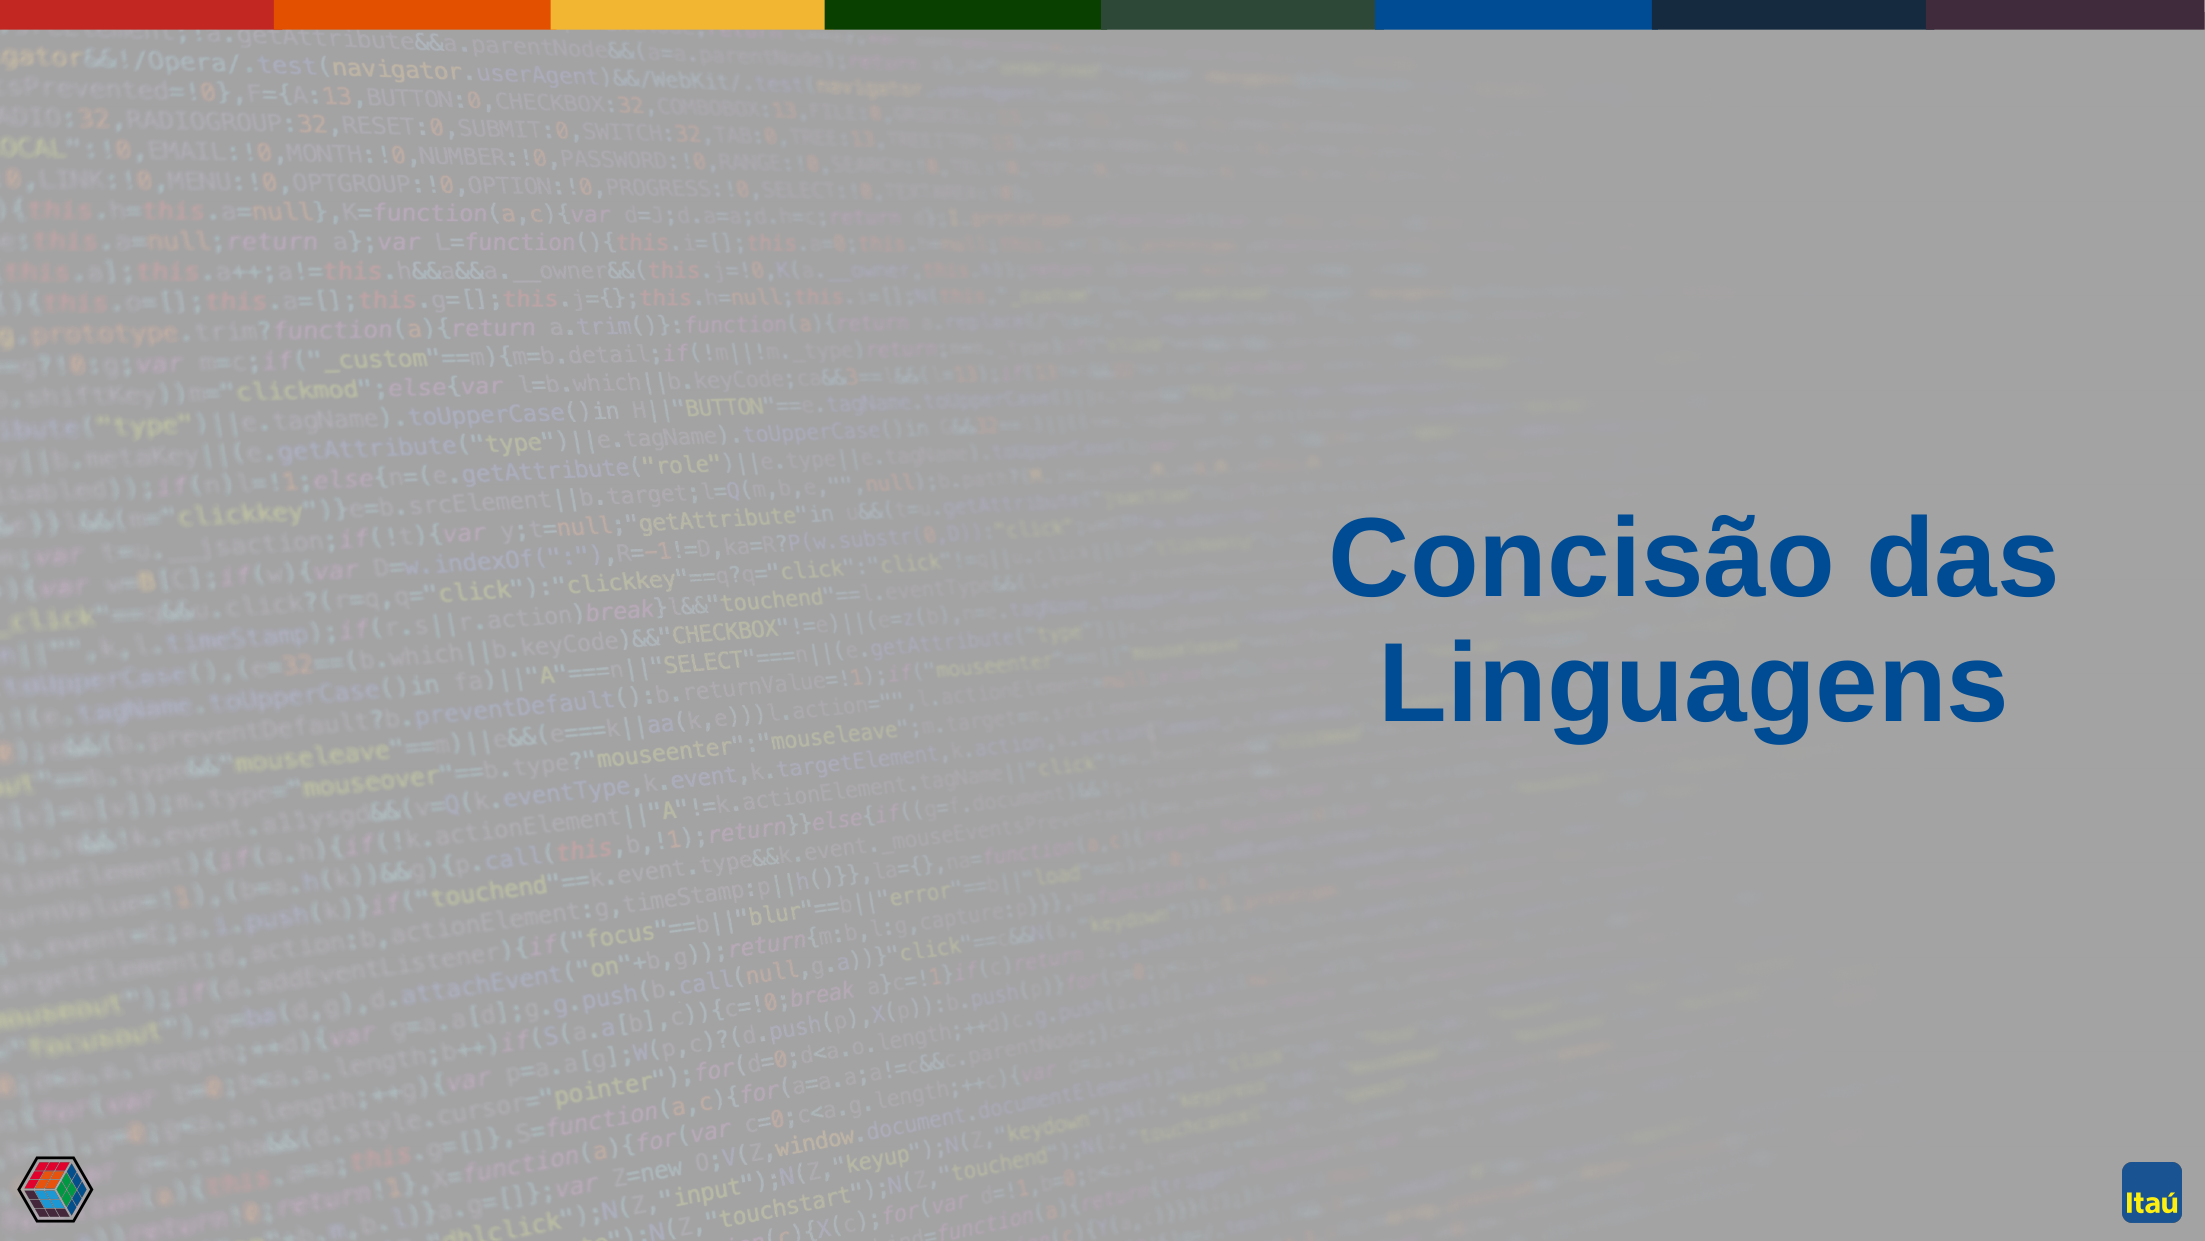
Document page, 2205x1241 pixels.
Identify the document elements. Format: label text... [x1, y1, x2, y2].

picture [15, 1149, 95, 1229]
picture [2122, 1162, 2182, 1223]
title Concisão das Linguagens [1235, 436, 2154, 804]
